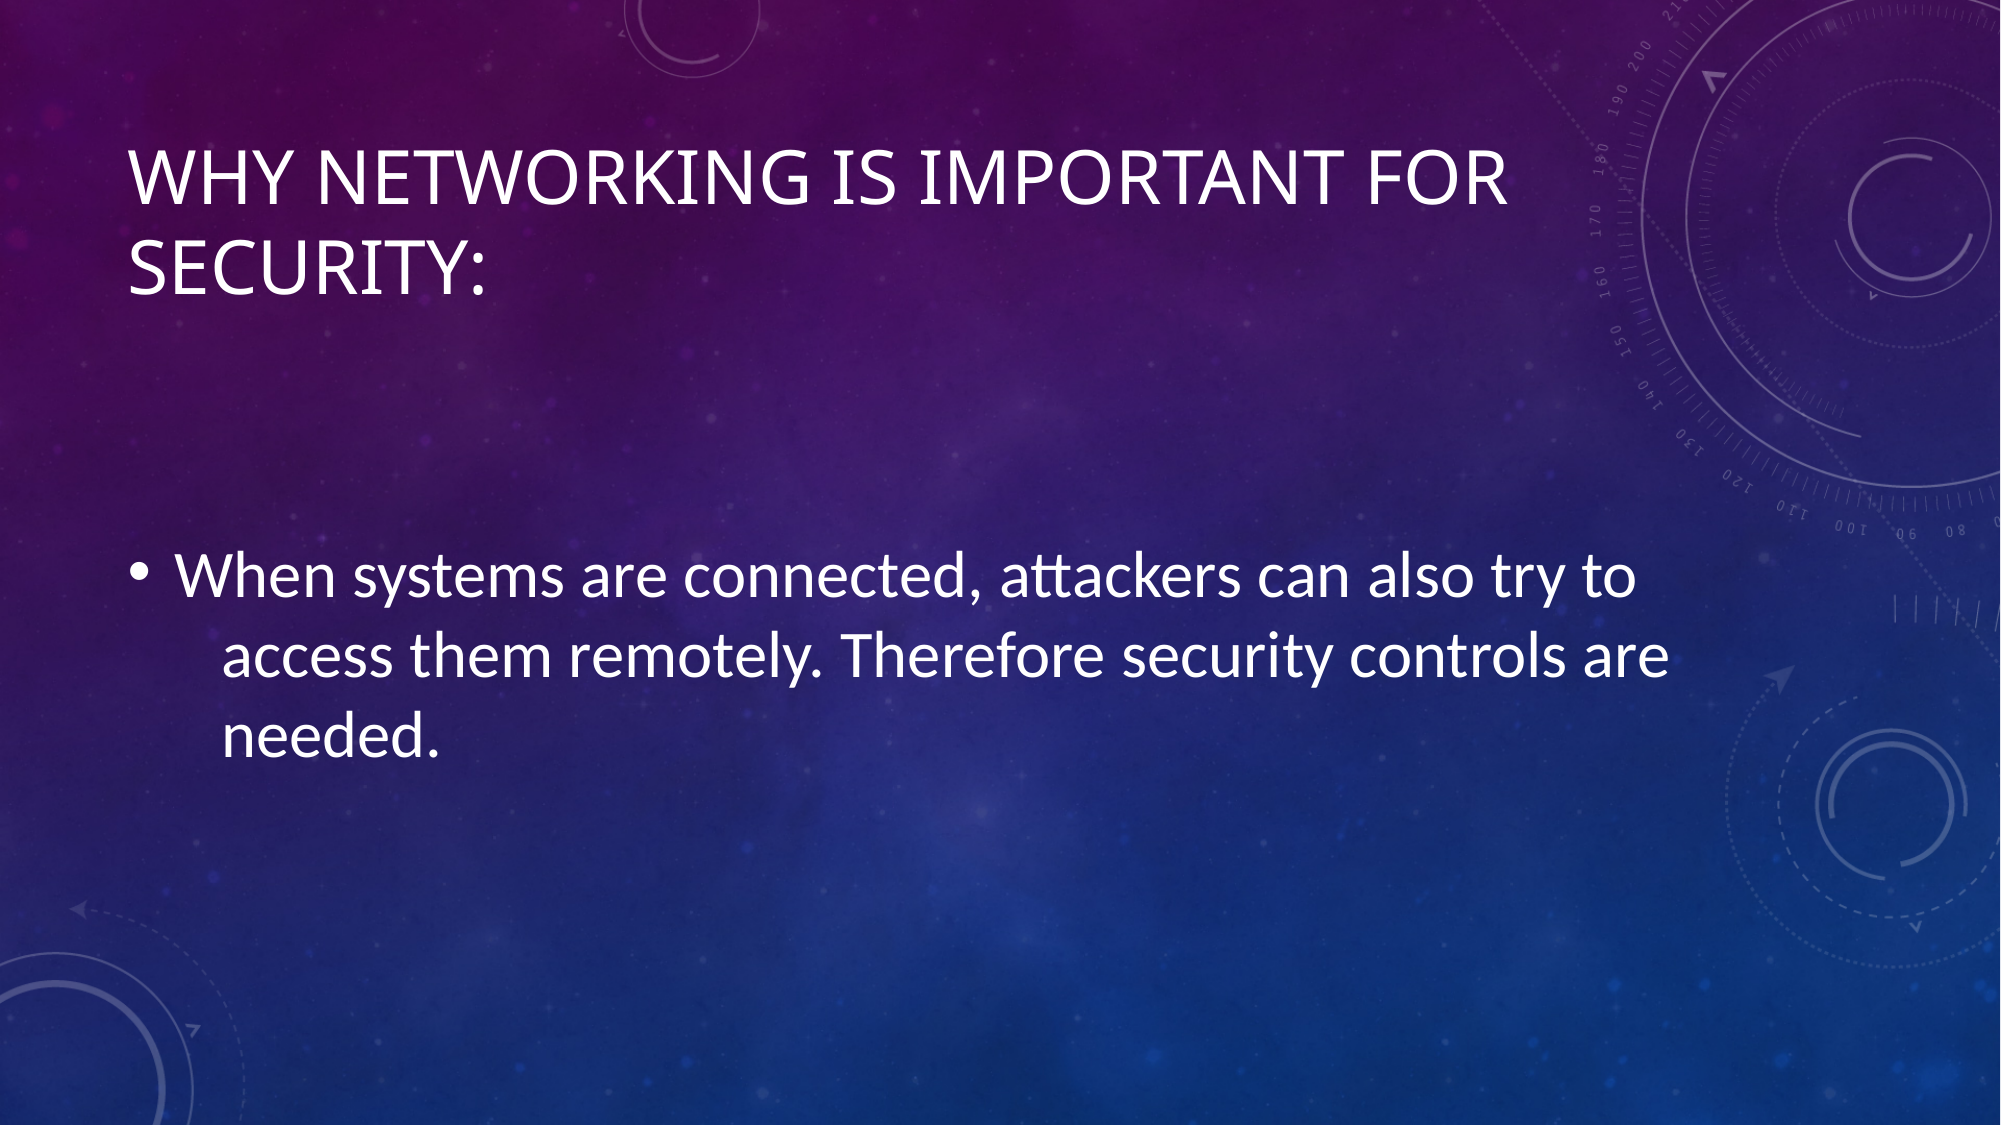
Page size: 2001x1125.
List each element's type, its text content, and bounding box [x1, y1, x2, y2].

list When systems are connected, attackers can also try to access them remotely. Therefore security controls are needed. [112, 351, 1775, 950]
title Why networking is important for security: [112, 99, 1775, 339]
